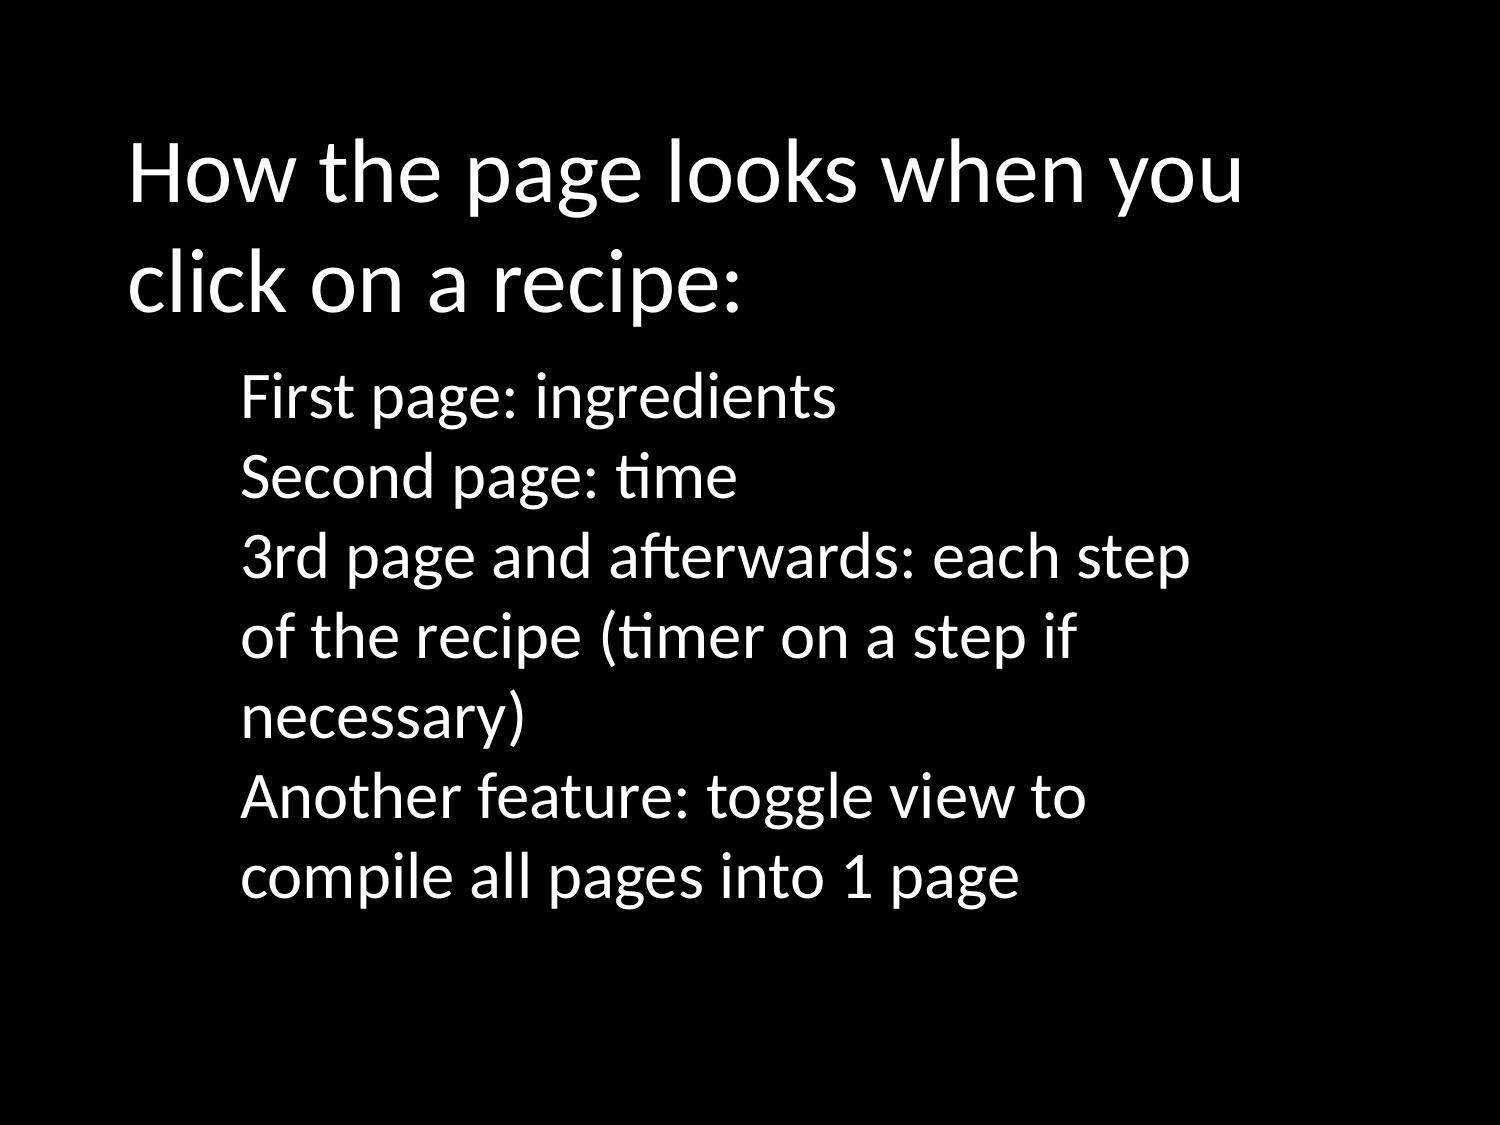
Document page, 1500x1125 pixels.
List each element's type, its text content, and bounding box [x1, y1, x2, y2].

subtitle First page: ingredients Second page: time 3rd page and afterwards: each step of the recipe (timer on a step if necessary) Another feature: toggle view to compile all pages into 1 page [225, 337, 1275, 988]
title How the page looks when you click on a recipe: [112, 96, 1388, 338]
